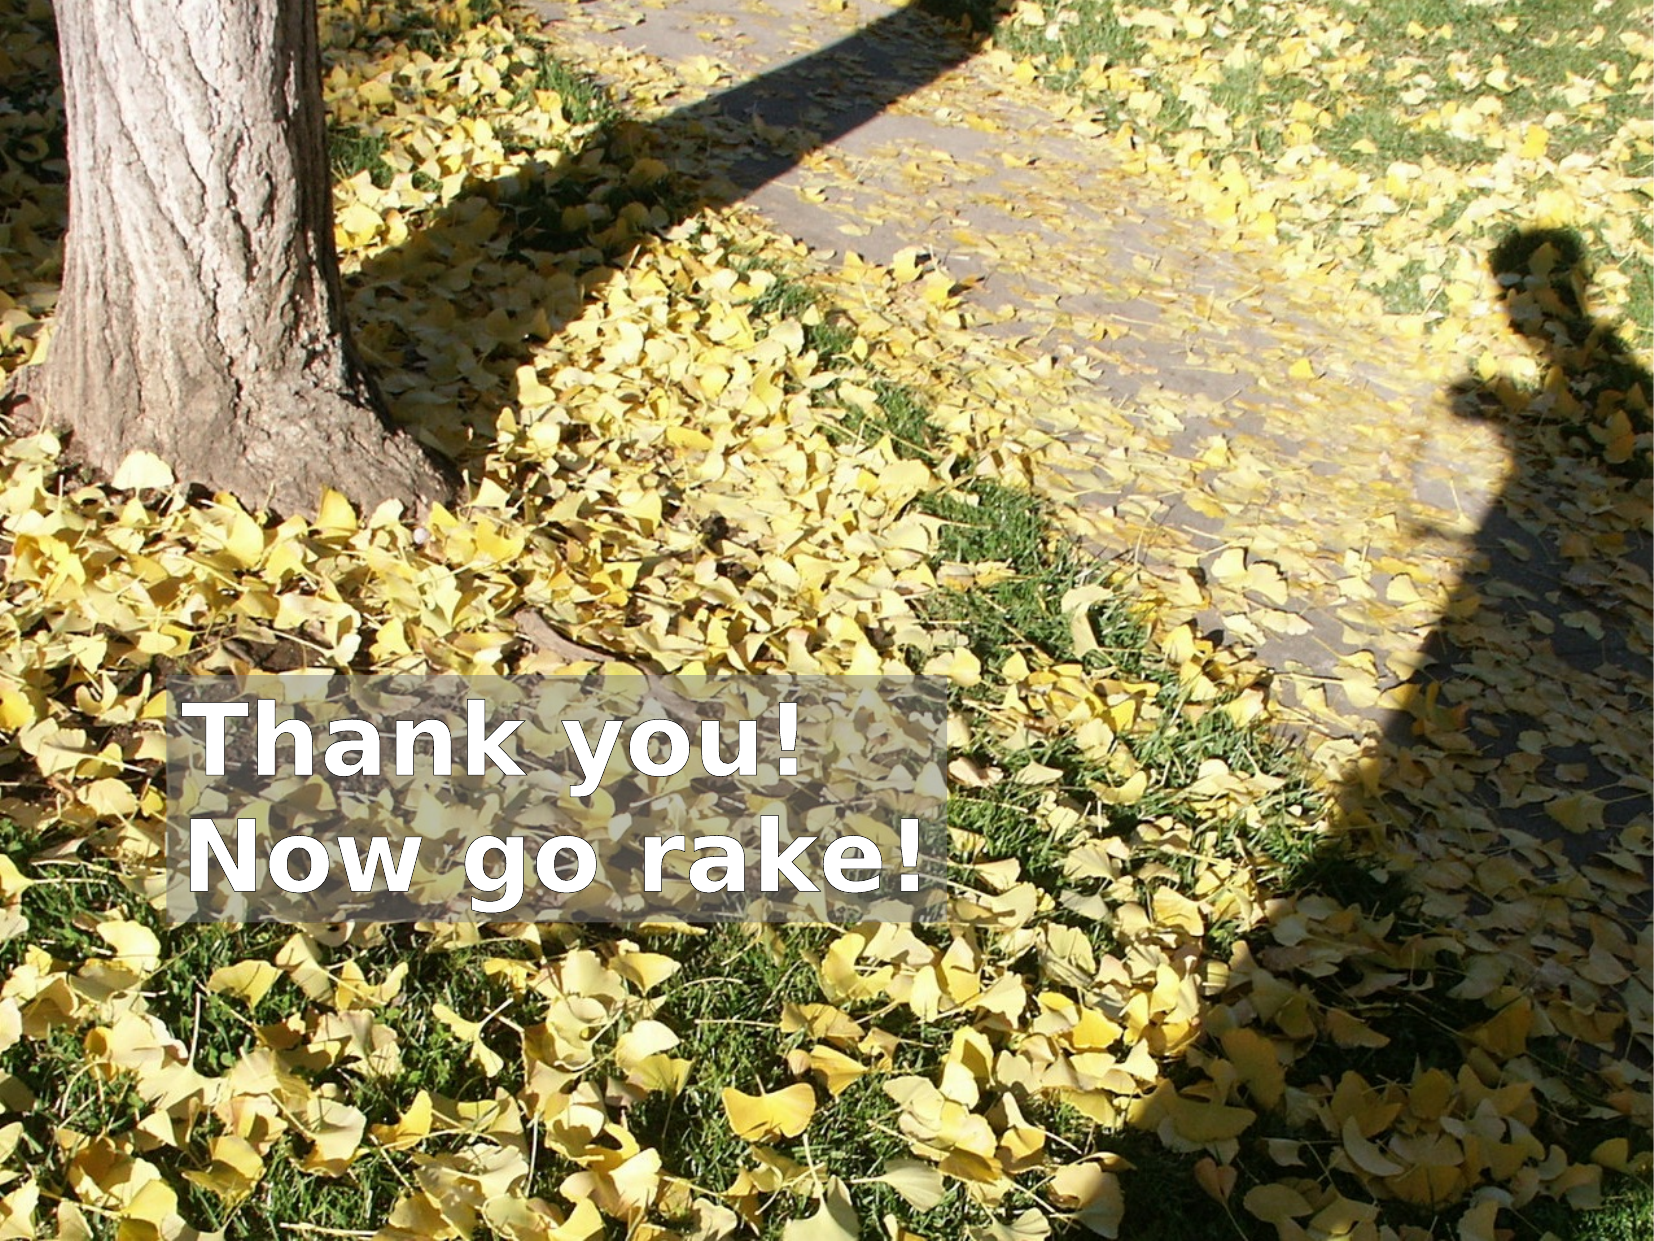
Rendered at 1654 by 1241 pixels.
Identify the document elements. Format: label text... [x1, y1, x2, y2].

picture [0, 0, 1654, 1241]
text_box Thank you! Now go rake! [166, 675, 948, 923]
